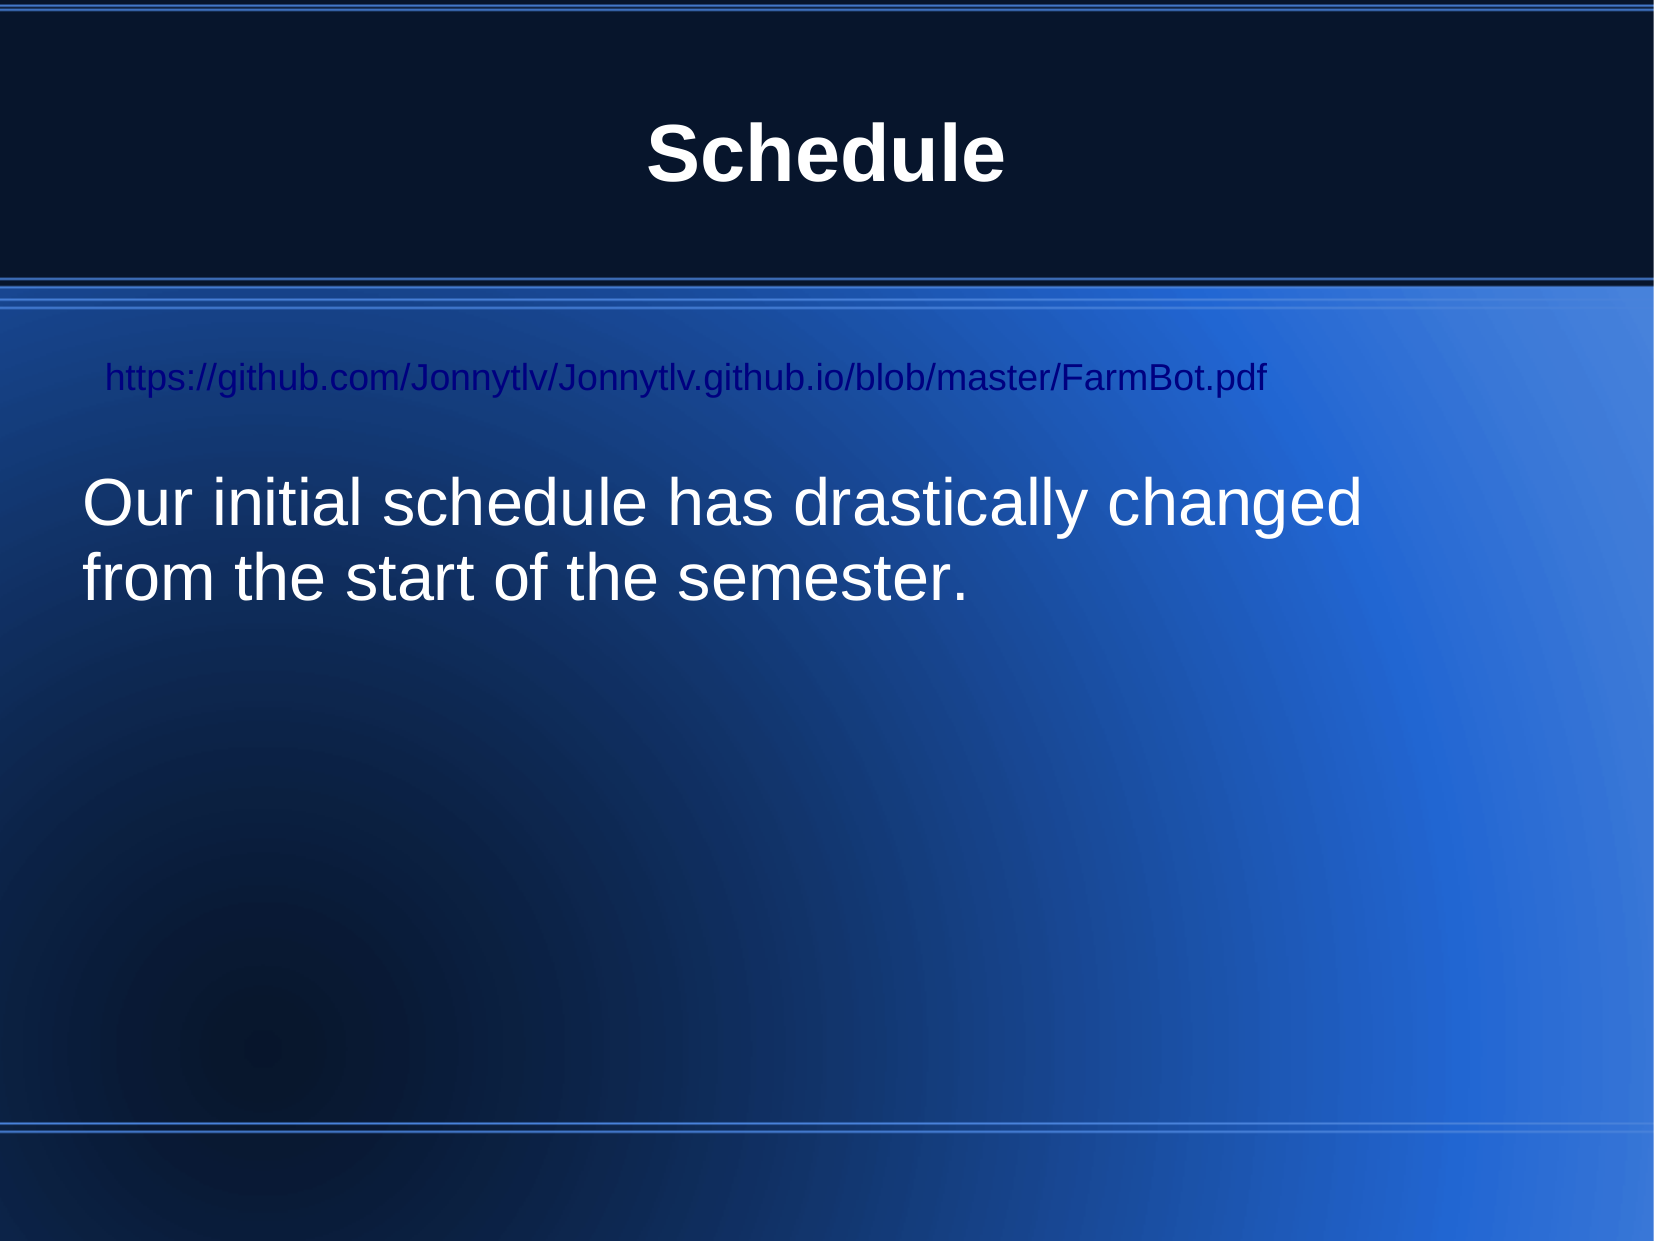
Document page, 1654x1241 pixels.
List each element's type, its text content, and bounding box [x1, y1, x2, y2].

text_box https://github.com/Jonnytlv/Jonnytlv.github.io/blob/master/FarmBot.pdf [90, 349, 1542, 421]
picture [0, 0, 1654, 1241]
list Our initial schedule has drastically changed from the start of the semester. [11, 465, 1501, 653]
title Schedule [82, 49, 1571, 257]
